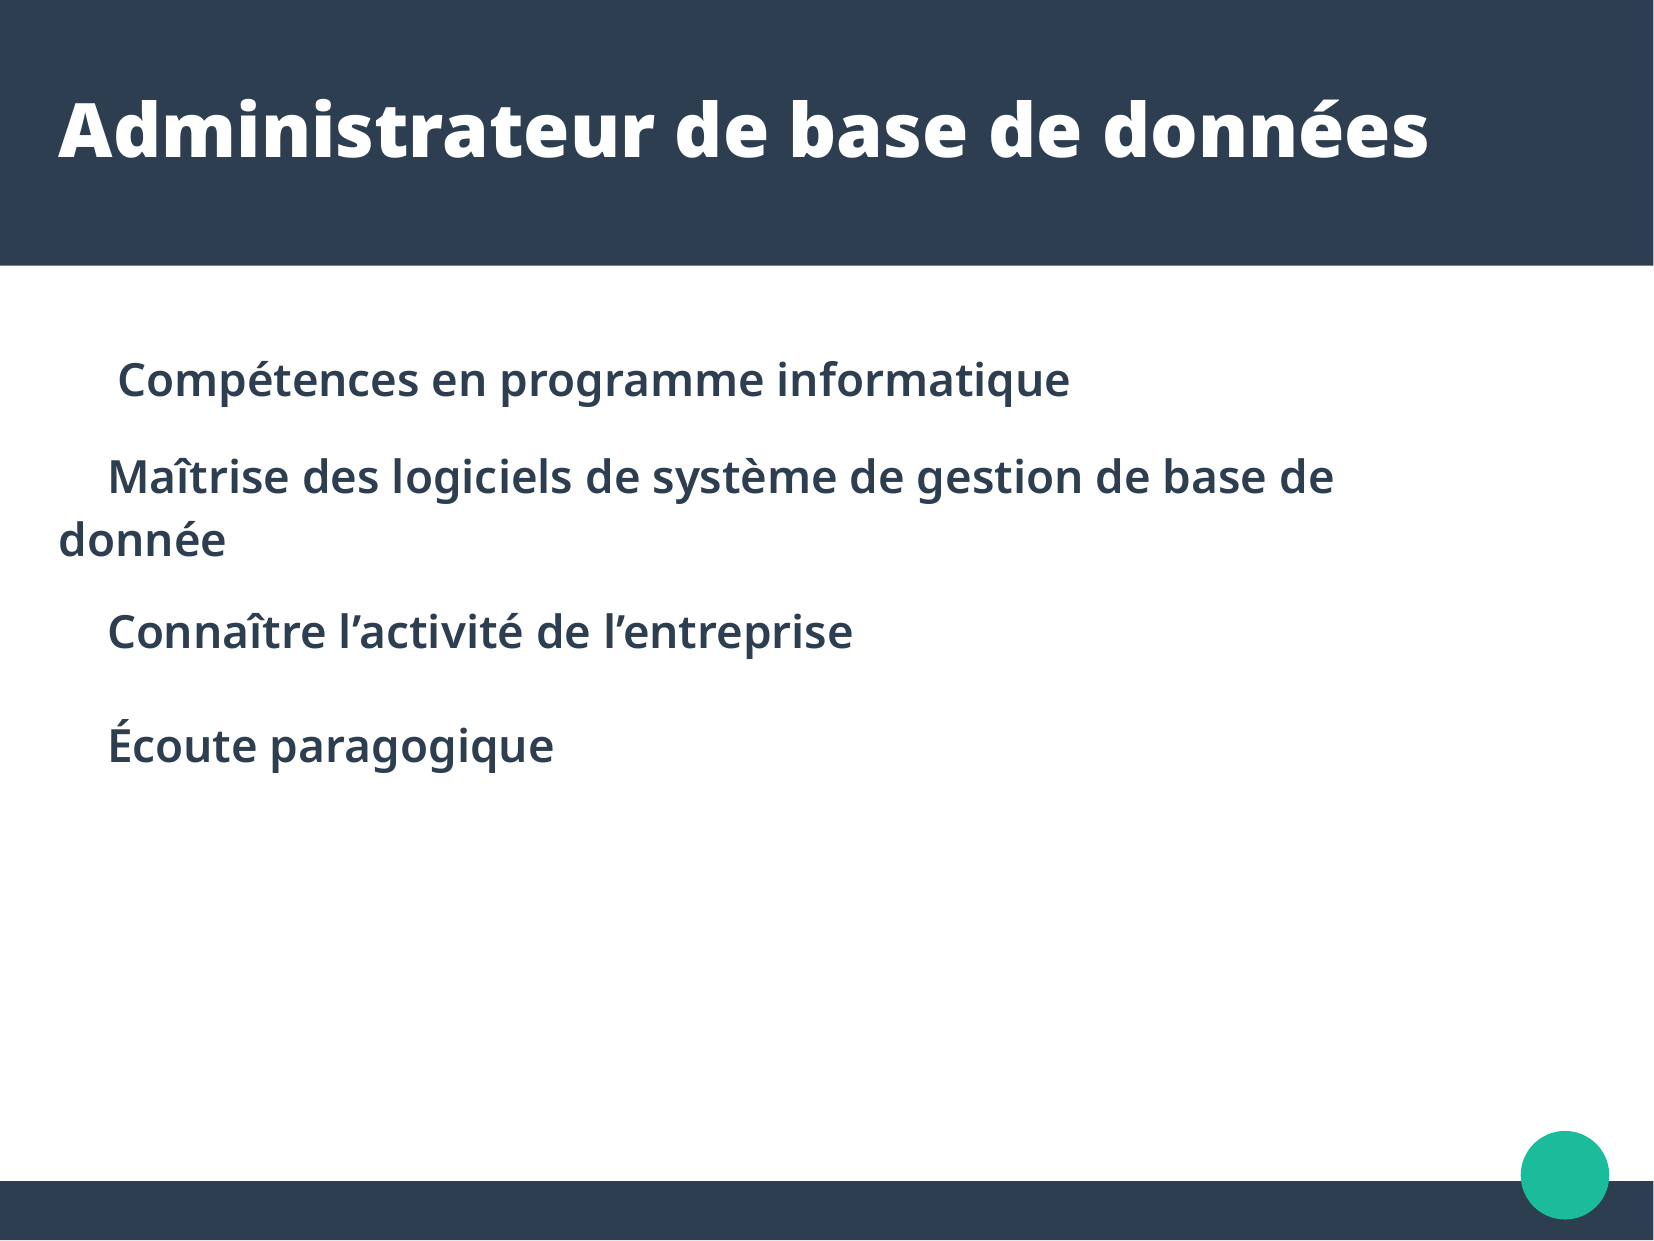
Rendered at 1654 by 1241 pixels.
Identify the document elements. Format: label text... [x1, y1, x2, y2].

list Compétences en programme informatique Maîtrise des logiciels de système de gestion de base de donnée Connaître l’activité de l’entreprise Écoute paragogique [59, 324, 1595, 1152]
title Administrateur de base de données [59, 49, 1595, 207]
